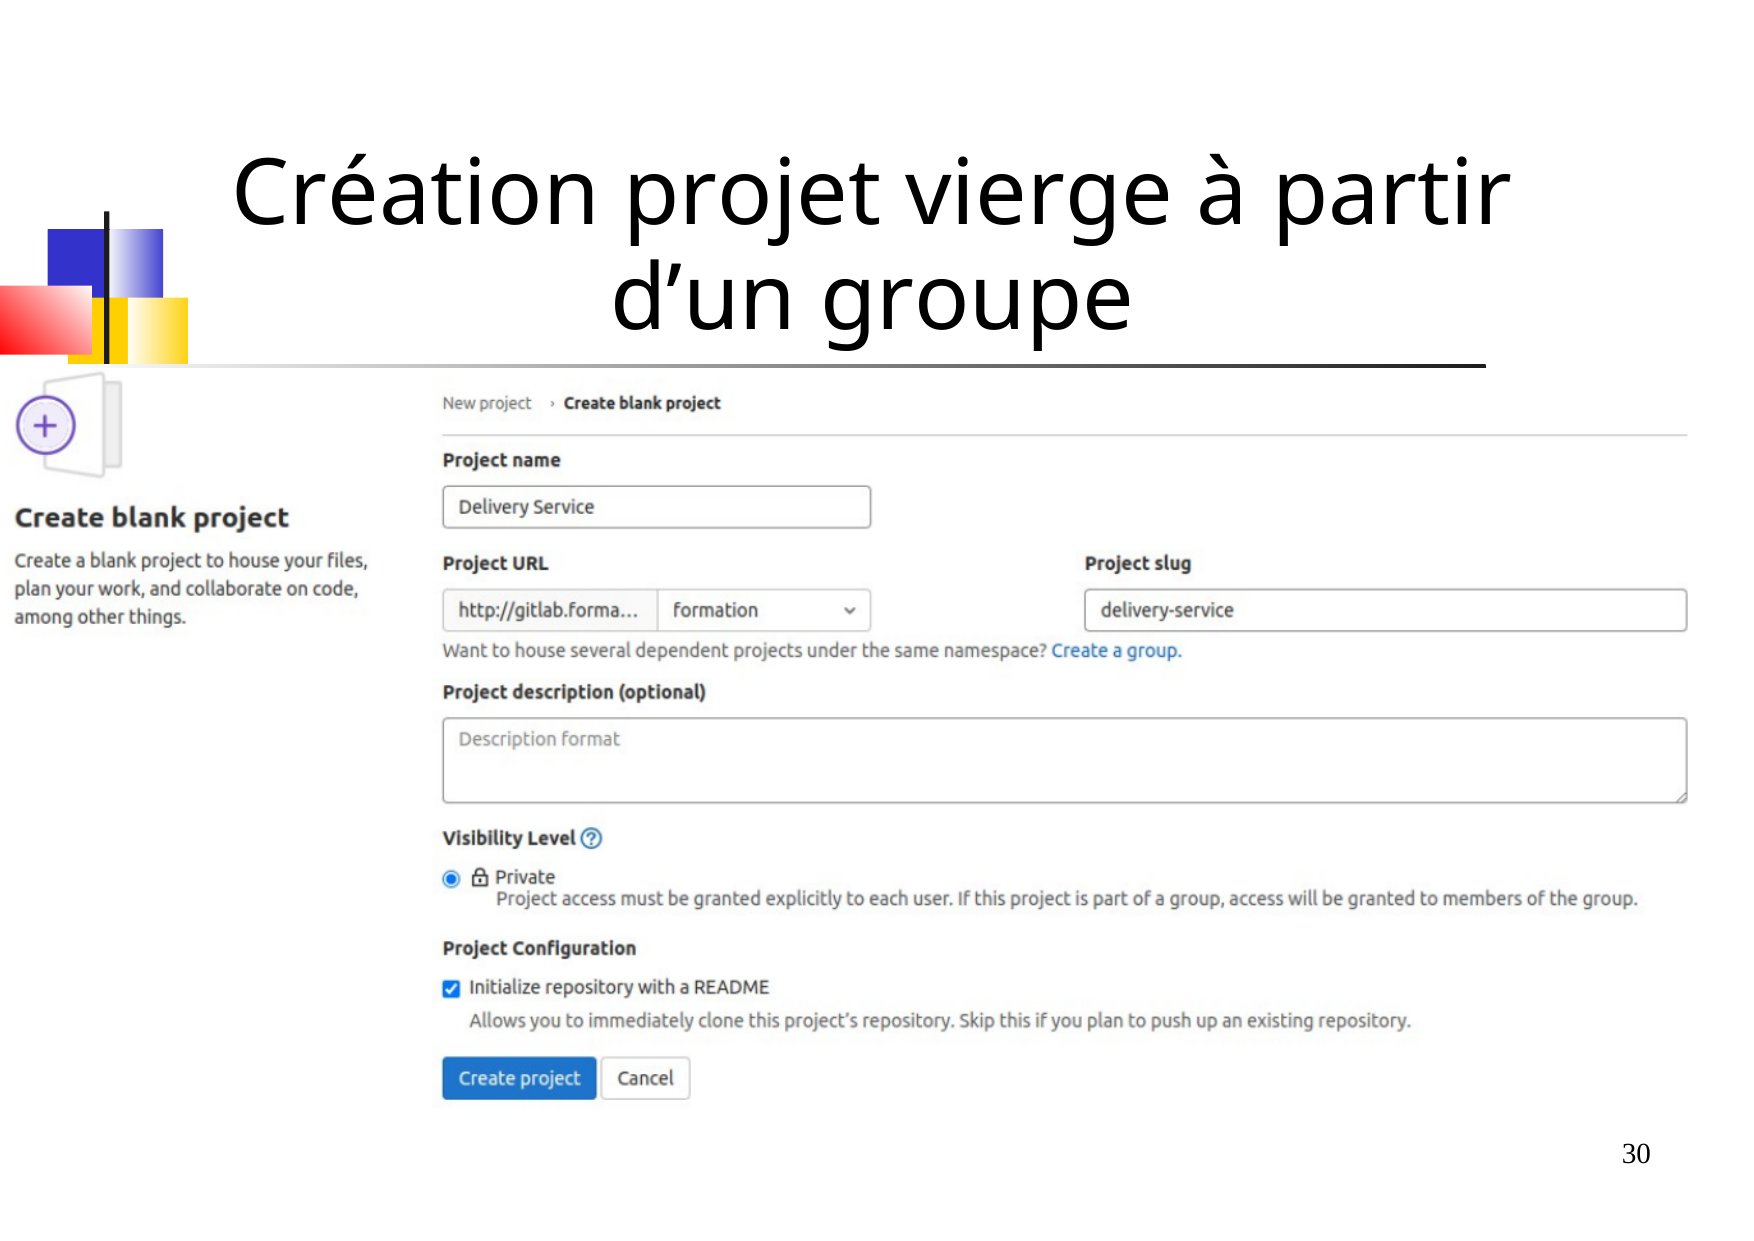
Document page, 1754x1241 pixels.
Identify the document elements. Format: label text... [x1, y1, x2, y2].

picture [7, 368, 1754, 1114]
title Création projet vierge à partir d’un groupe [179, 139, 1567, 351]
